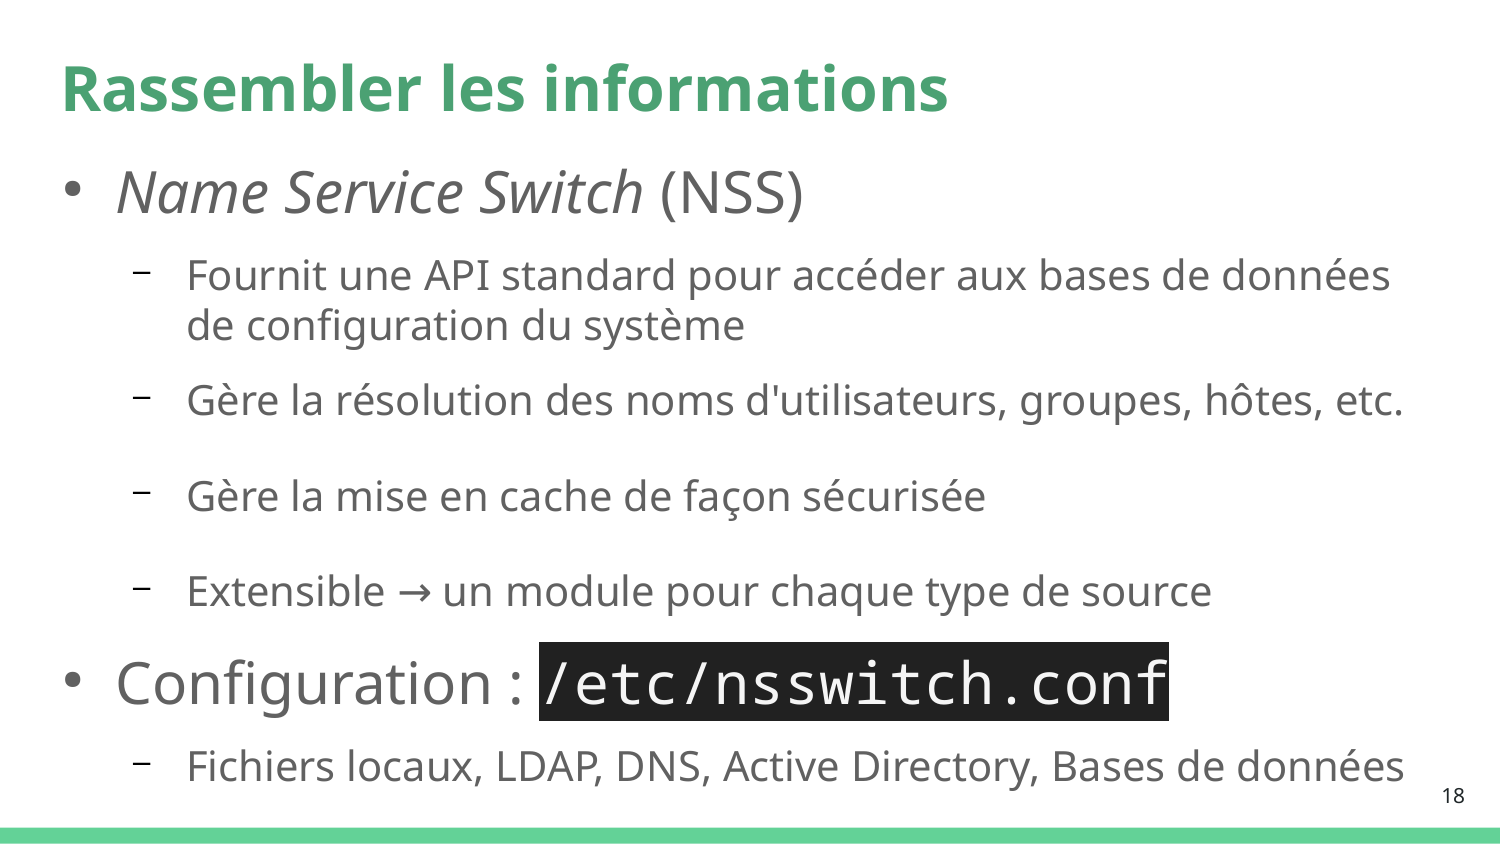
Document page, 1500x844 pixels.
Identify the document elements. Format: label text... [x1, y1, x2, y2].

title Rassembler les informations [45, 22, 1477, 117]
list Name Service Switch (NSS) Fournit une API standard pour accéder aux bases de données de configuration du système Gère la résolution des noms d'utilisateurs, groupes, hôtes, etc. Gère la mise en cache de façon sécurisée Extensible → un module pour chaque type de source Configuration : /etc/nsswitch.conf Fichiers locaux, LDAP, DNS, Active Directory, Bases de données [29, 129, 1430, 805]
slide_number <numéro> [1389, 764, 1480, 830]
